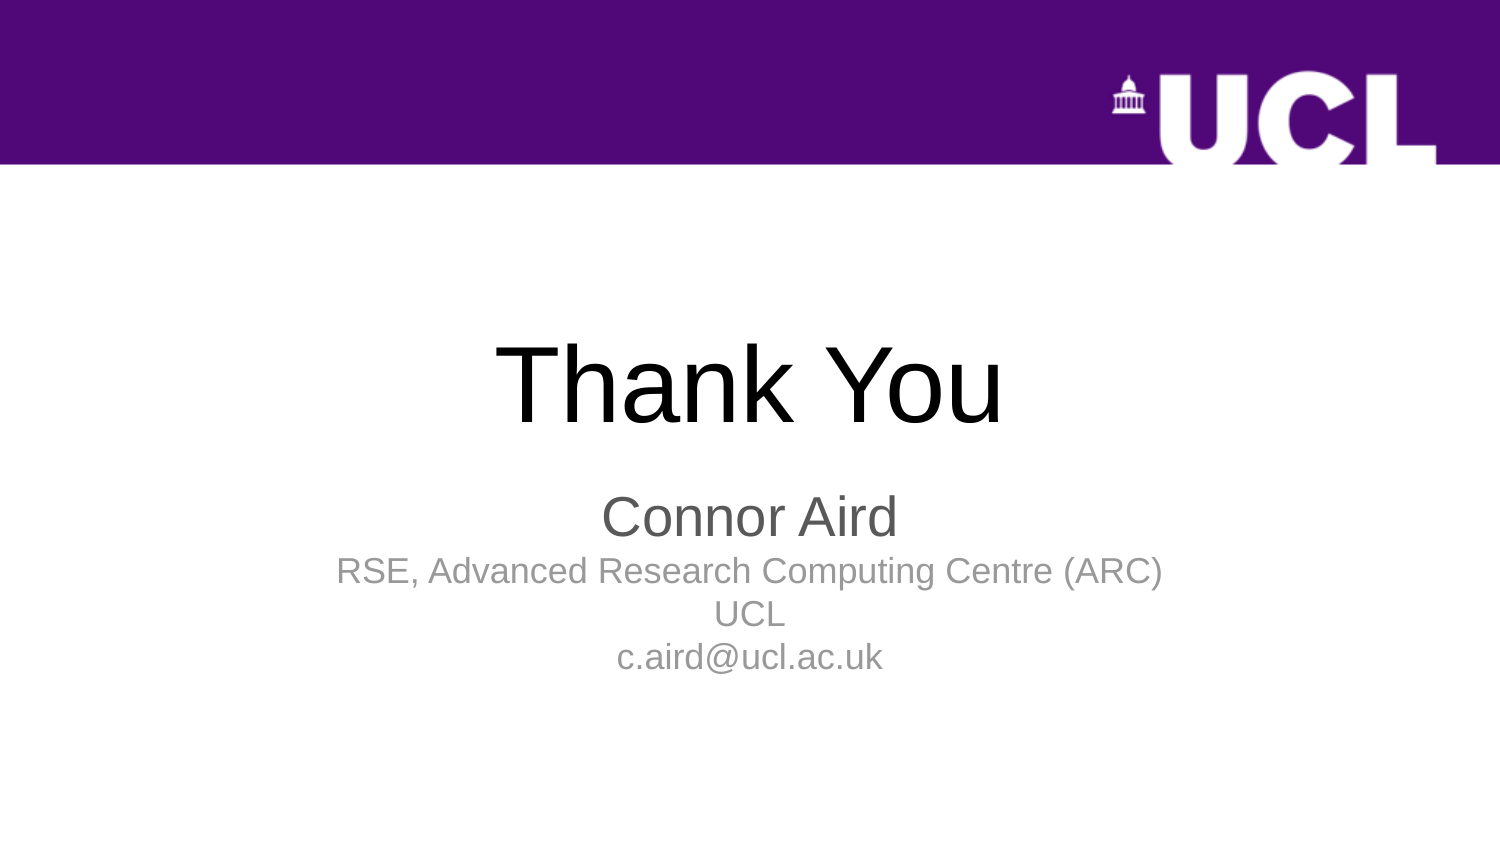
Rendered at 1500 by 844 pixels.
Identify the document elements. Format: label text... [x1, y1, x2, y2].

subtitle Connor Aird RSE, Advanced Research Computing Centre (ARC) UCL c.aird@ucl.ac.uk [51, 464, 1449, 739]
picture [0, 0, 1500, 844]
title Thank You [51, 122, 1449, 459]
